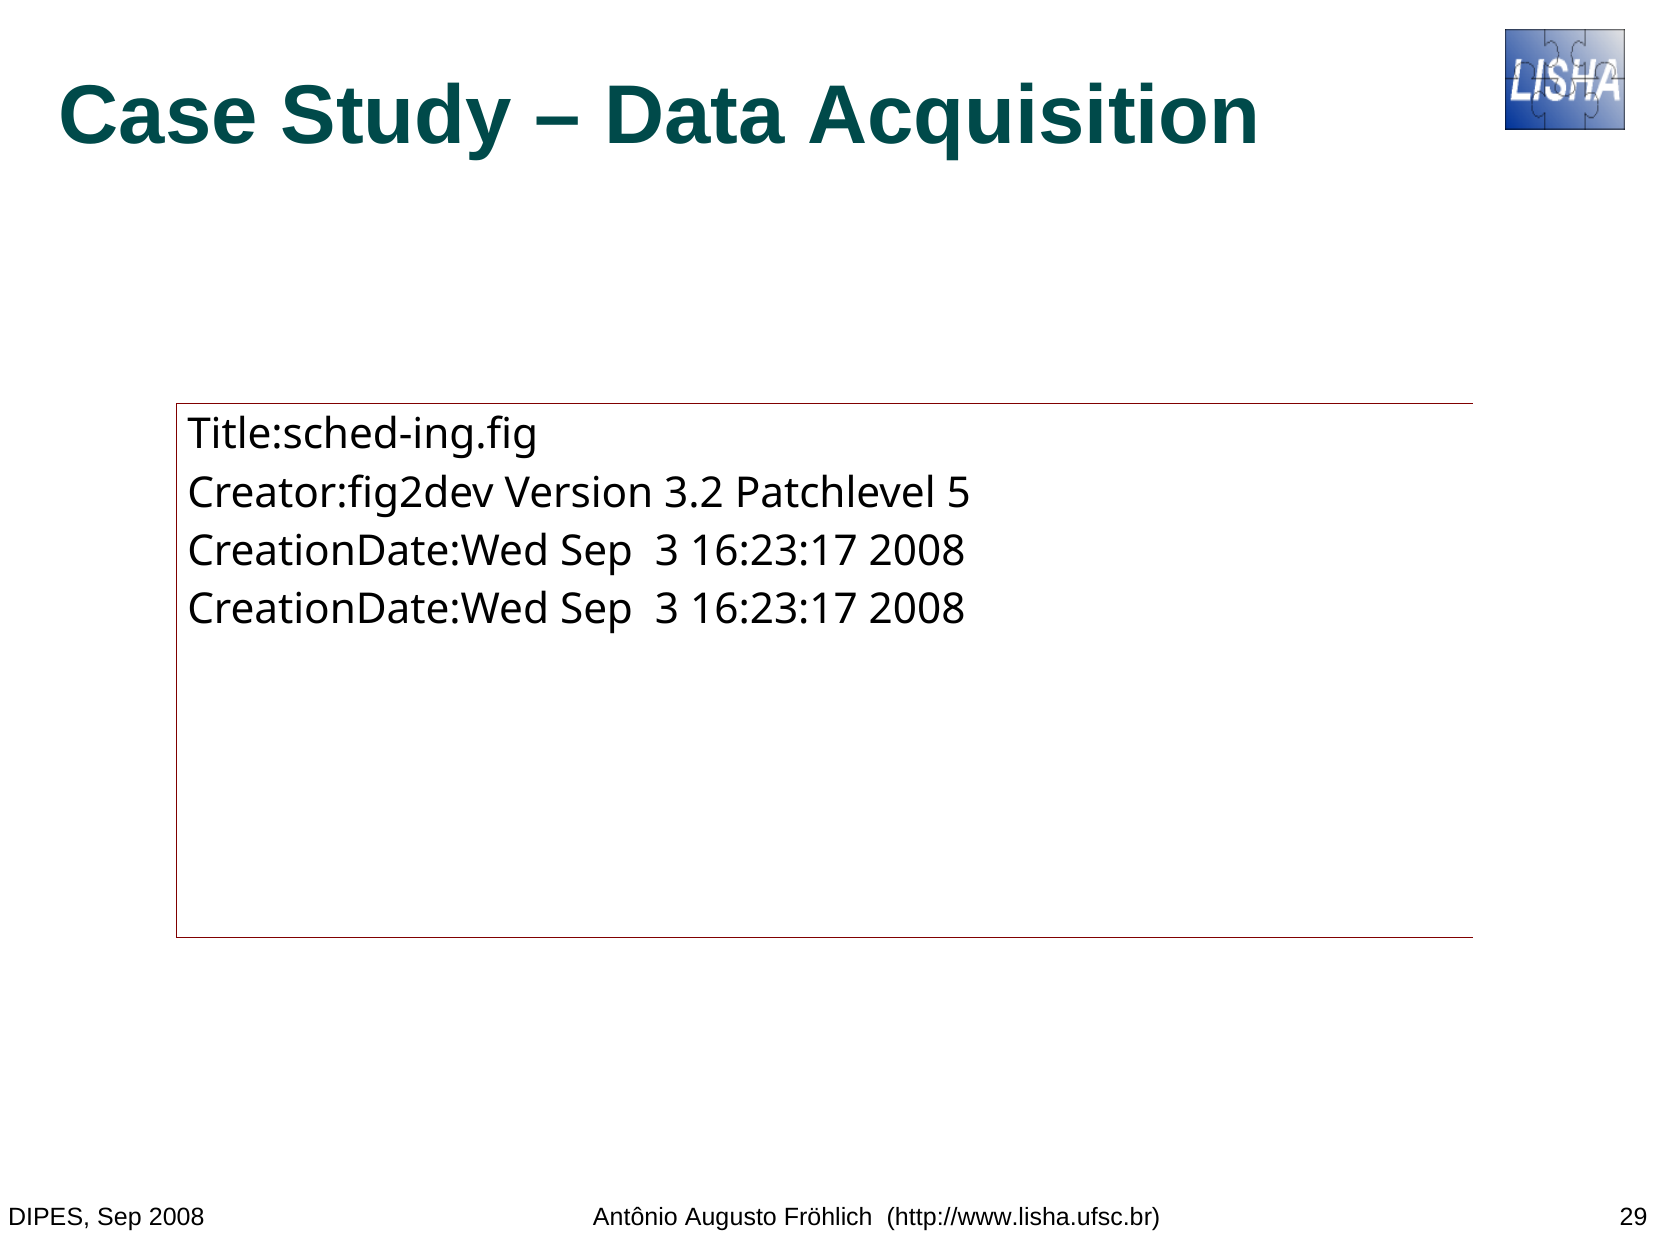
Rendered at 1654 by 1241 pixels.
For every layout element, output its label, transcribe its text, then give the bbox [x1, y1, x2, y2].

picture [1505, 29, 1625, 130]
title Case Study – Data Acquisition [58, 11, 1463, 219]
picture [173, 400, 1473, 938]
